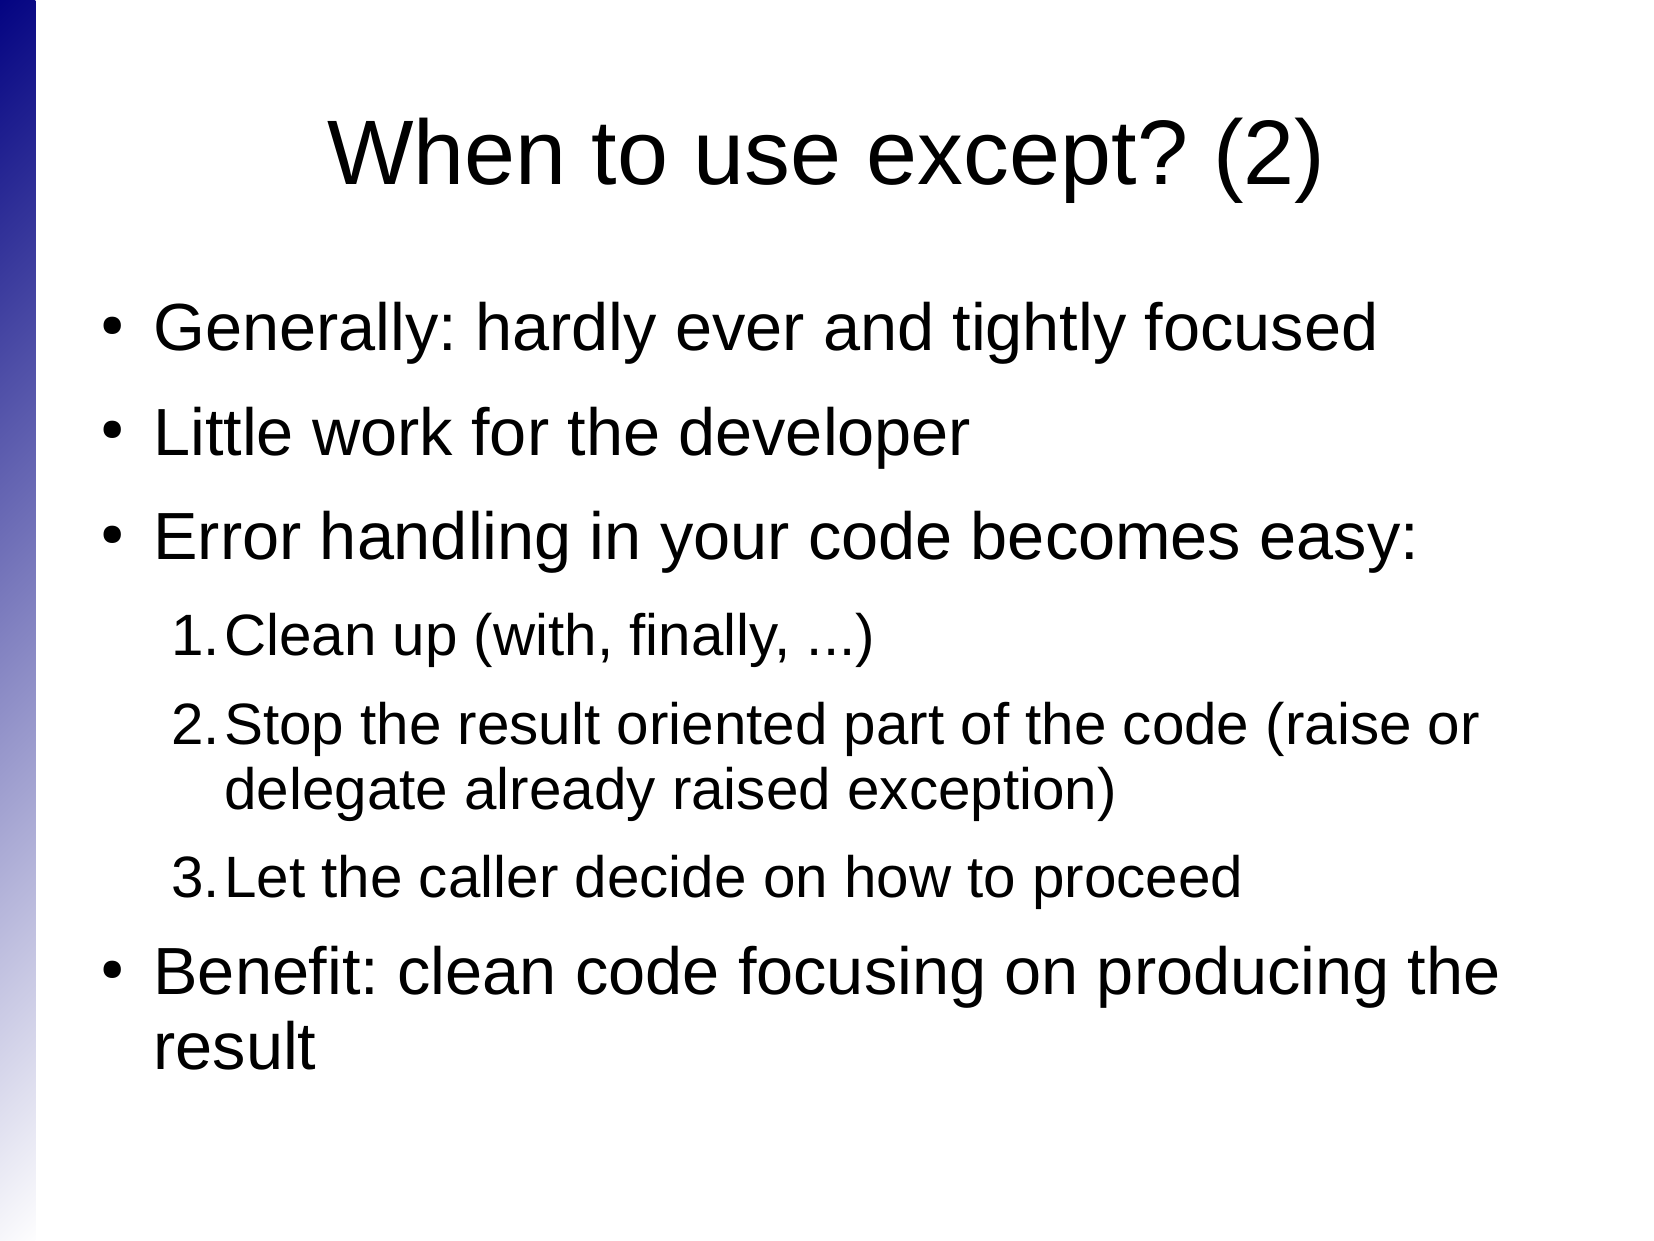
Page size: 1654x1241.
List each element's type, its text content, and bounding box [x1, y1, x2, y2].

title When to use except? (2) [82, 49, 1571, 257]
list Generally: hardly ever and tightly focused Little work for the developer Error handling in your code becomes easy: Clean up (with, finally, ...) Stop the result oriented part of the code (raise or delegate already raised exception) Let the caller decide on how to proceed Benefit: clean code focusing on producing the result [82, 290, 1571, 1109]
